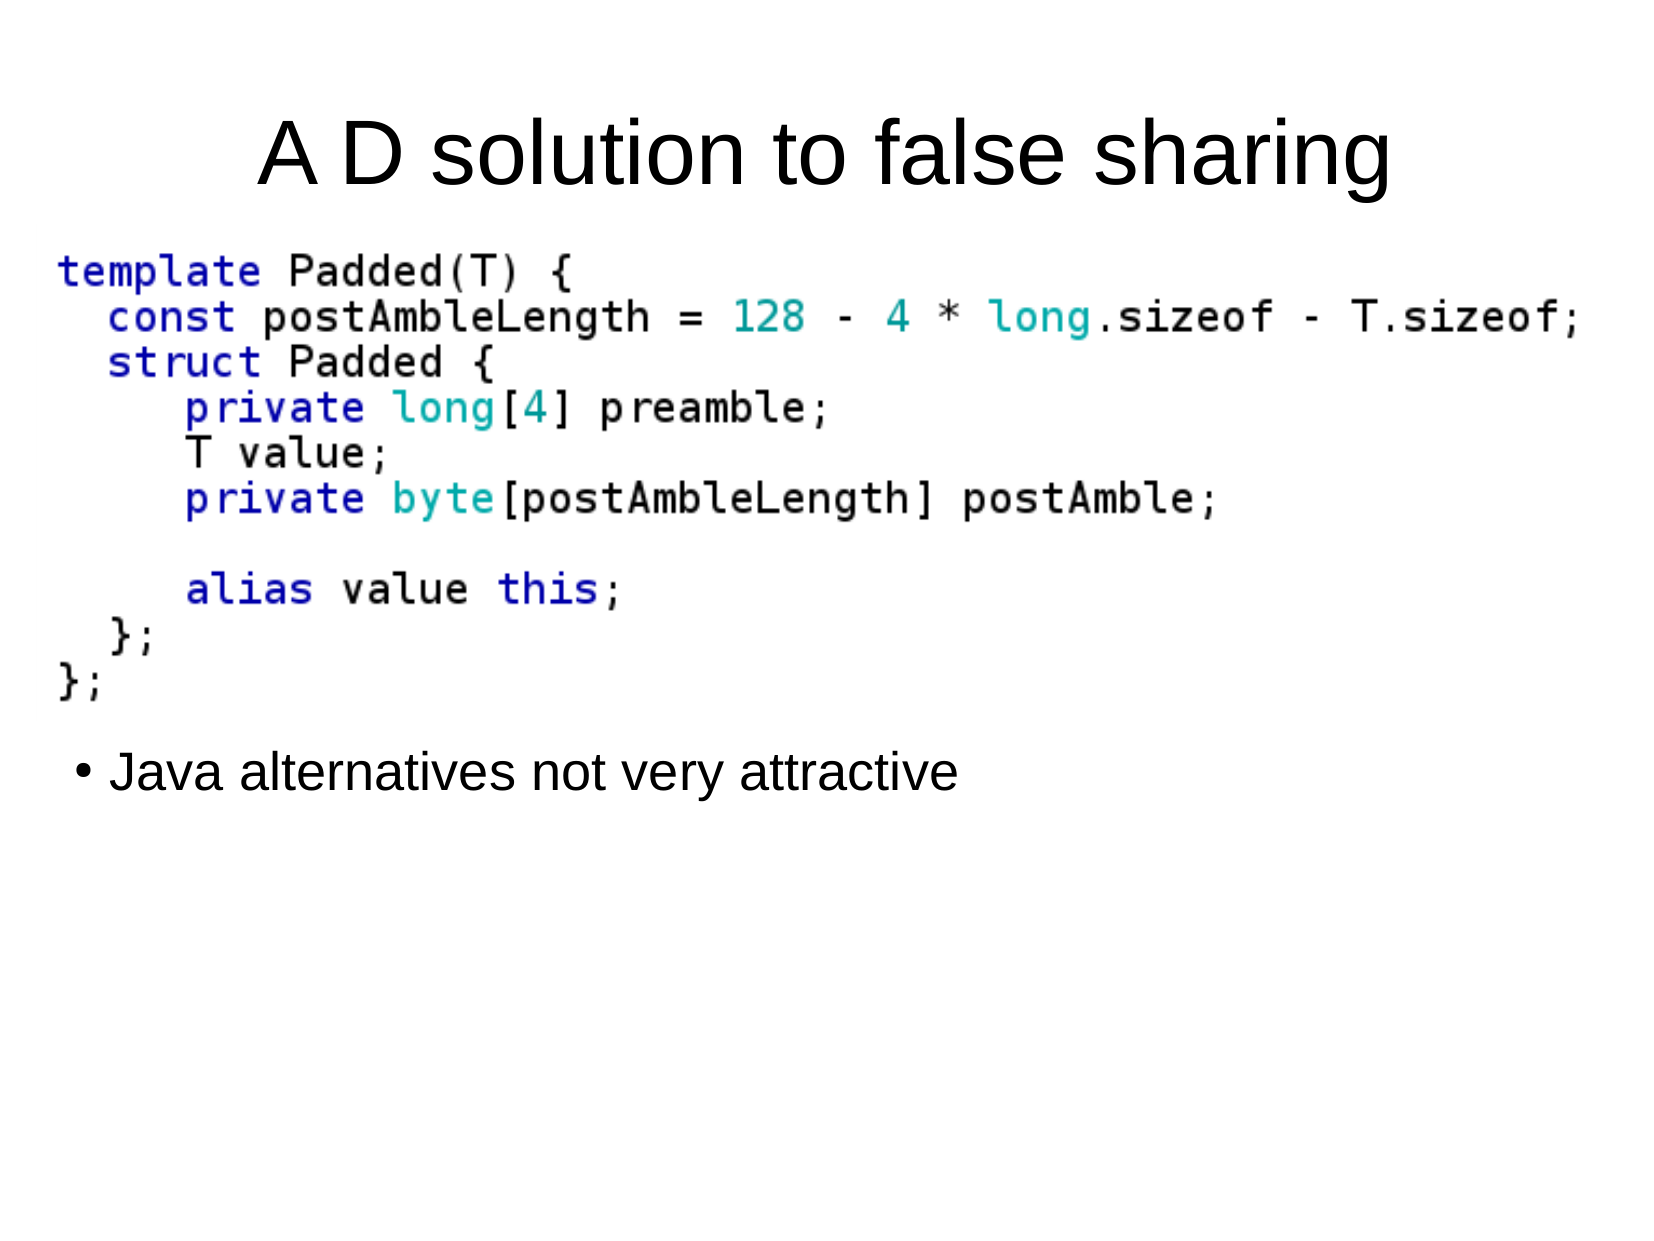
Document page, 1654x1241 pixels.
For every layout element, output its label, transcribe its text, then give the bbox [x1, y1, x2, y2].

picture [35, 224, 1607, 721]
text_box Java alternatives not very attractive [59, 734, 1300, 957]
title A D solution to false sharing [82, 49, 1571, 224]
